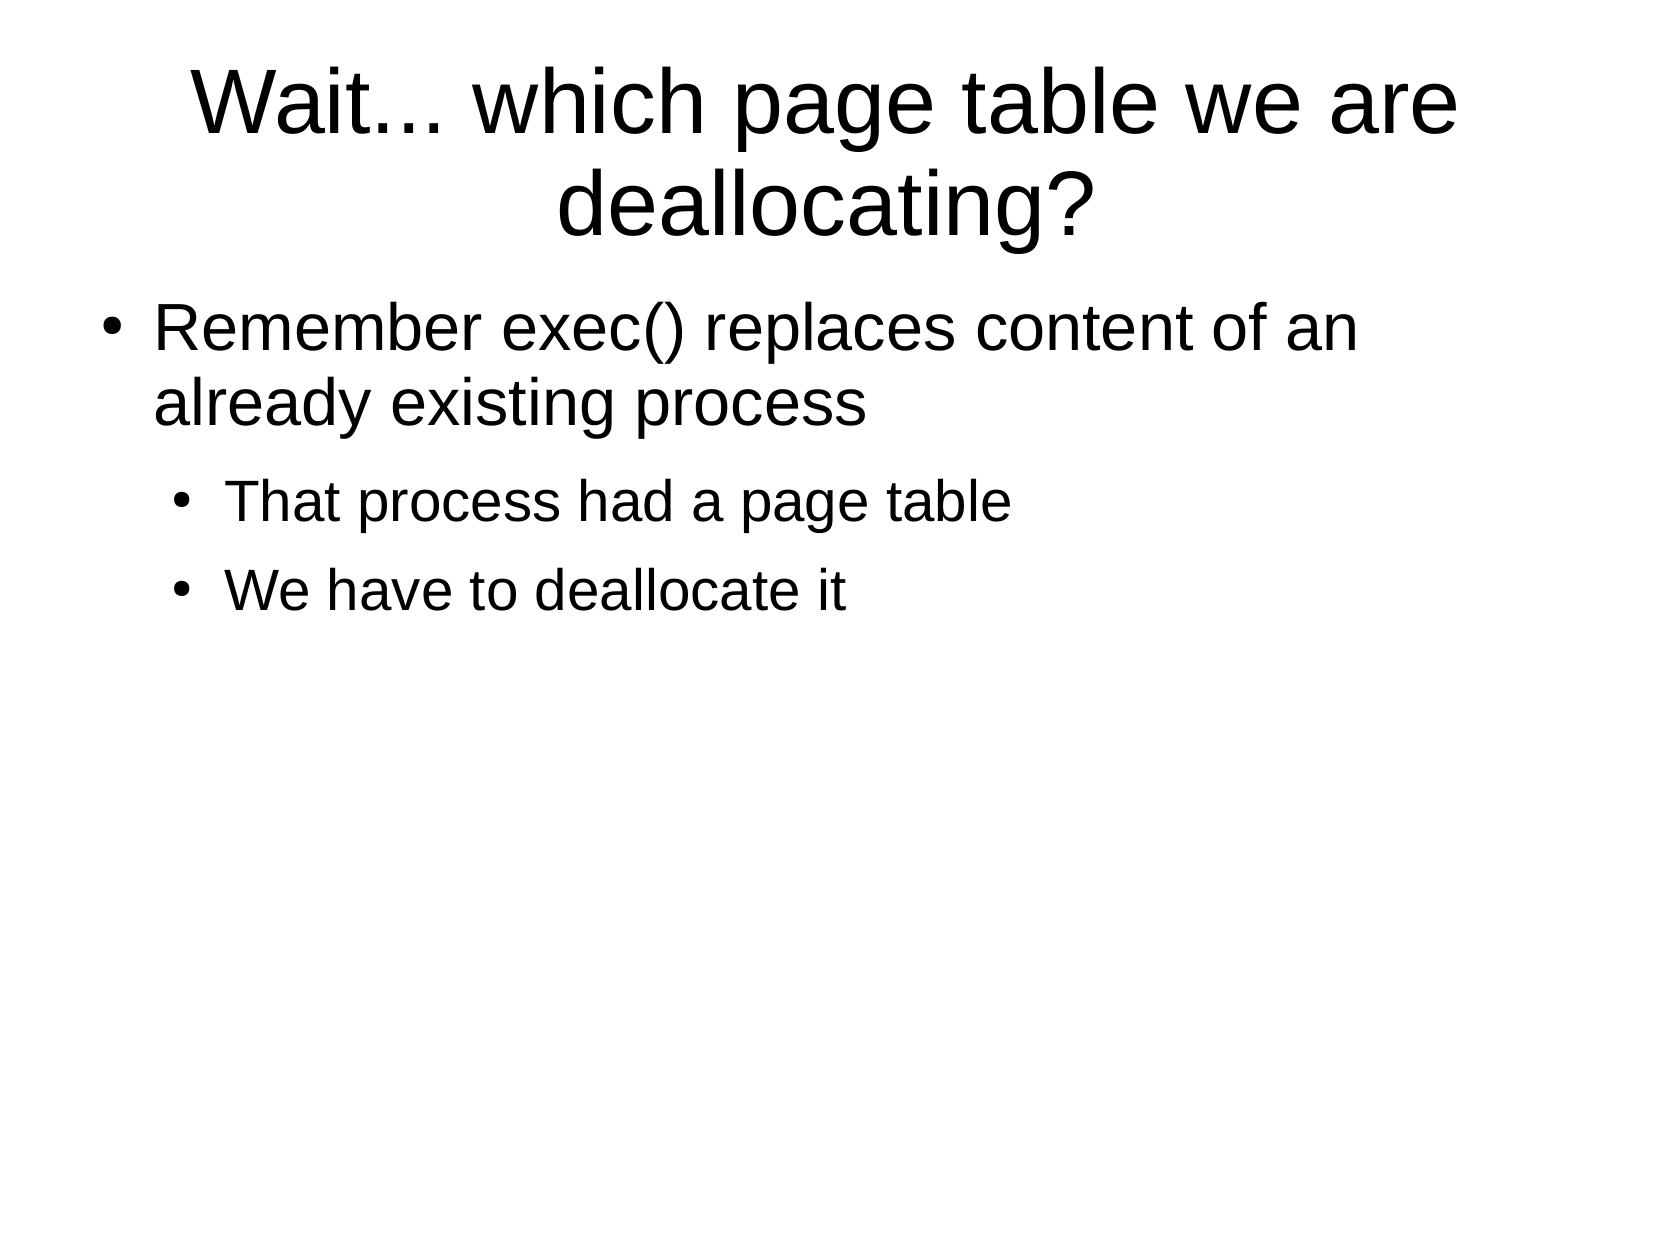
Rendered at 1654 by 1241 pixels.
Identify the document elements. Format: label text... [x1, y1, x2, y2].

list Remember exec() replaces content of an already existing process That process had a page table We have to deallocate it [82, 290, 1571, 1010]
title Wait... which page table we are deallocating? [82, 49, 1571, 257]
